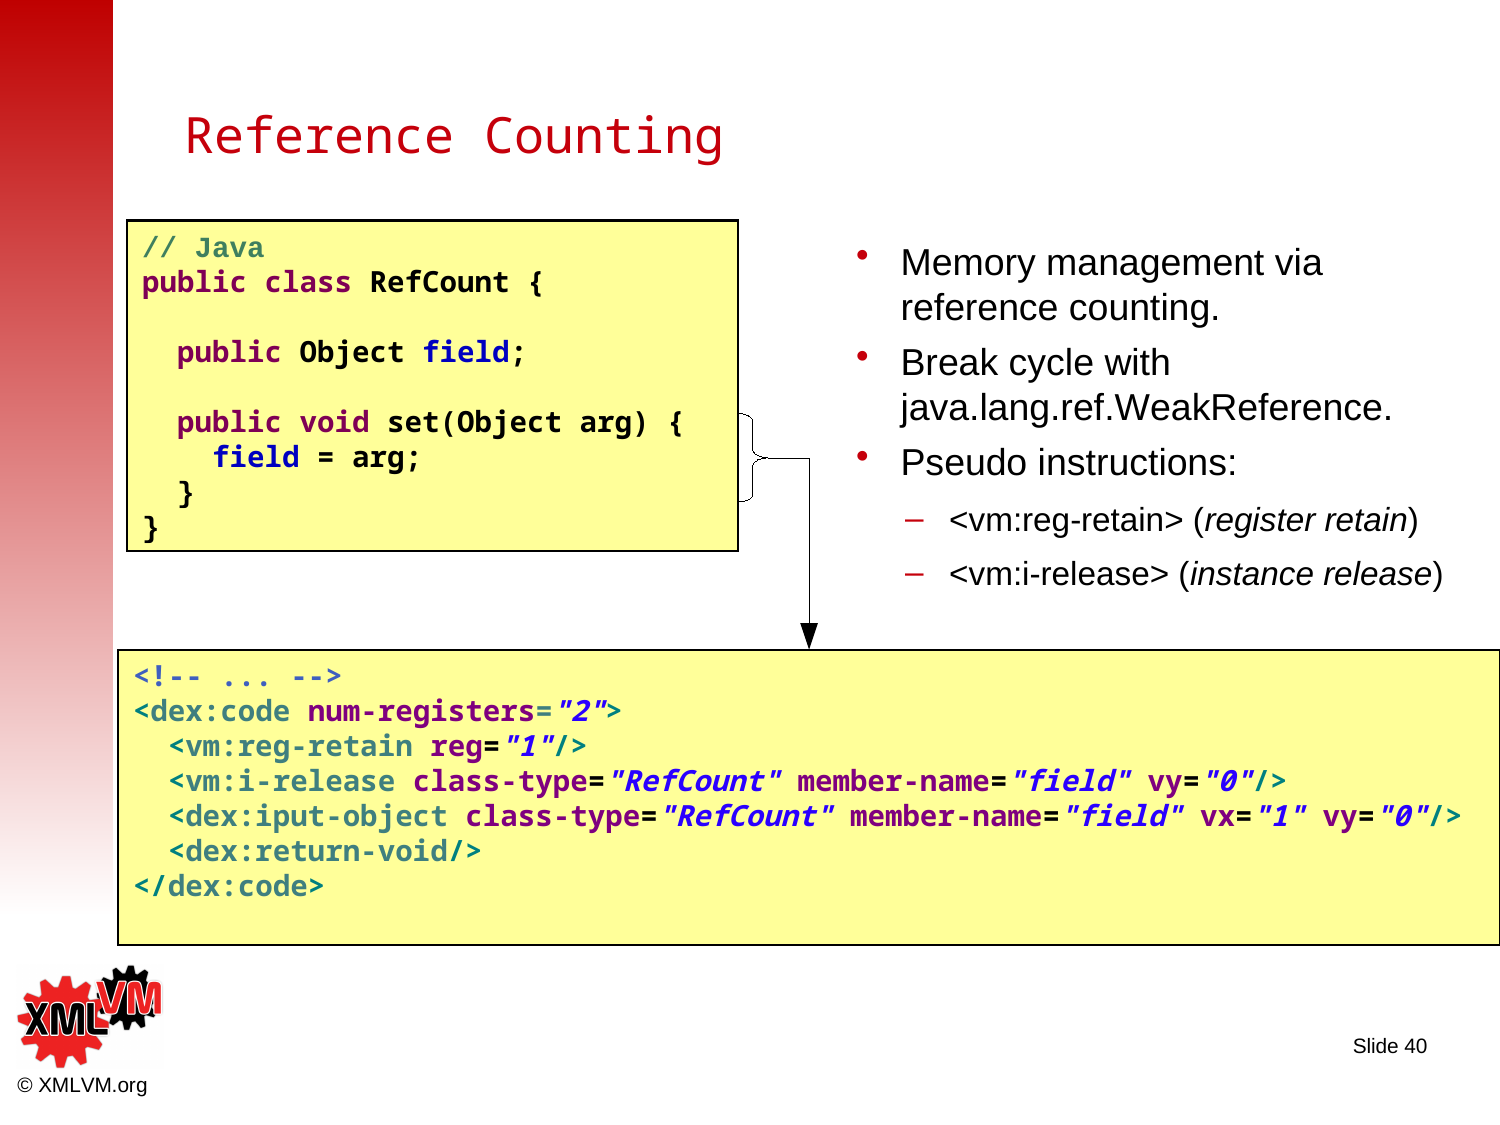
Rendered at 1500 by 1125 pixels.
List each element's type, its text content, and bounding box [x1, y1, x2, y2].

picture [16, 964, 164, 1069]
text_box // Java public class RefCount { public Object field; public void set(Object arg) { field = arg; } } [127, 220, 739, 551]
list Memory management via reference counting. Break cycle with java.lang.ref.WeakReference. Pseudo instructions: <vm:reg-retain> (register retain) <vm:i-release> (instance release) [856, 237, 1447, 621]
title Reference Counting [170, 67, 1447, 207]
text_box <!-- ... --> <dex:code num-registers="2"> <vm:reg-retain reg="1"/> <vm:i-release class-type="RefCount" member-name="field" vy="0"/> <dex:iput-object class-type="RefCount" member-name="field" vx="1" vy="0"/> <dex:return-void/> </dex:code> [118, 649, 1500, 945]
